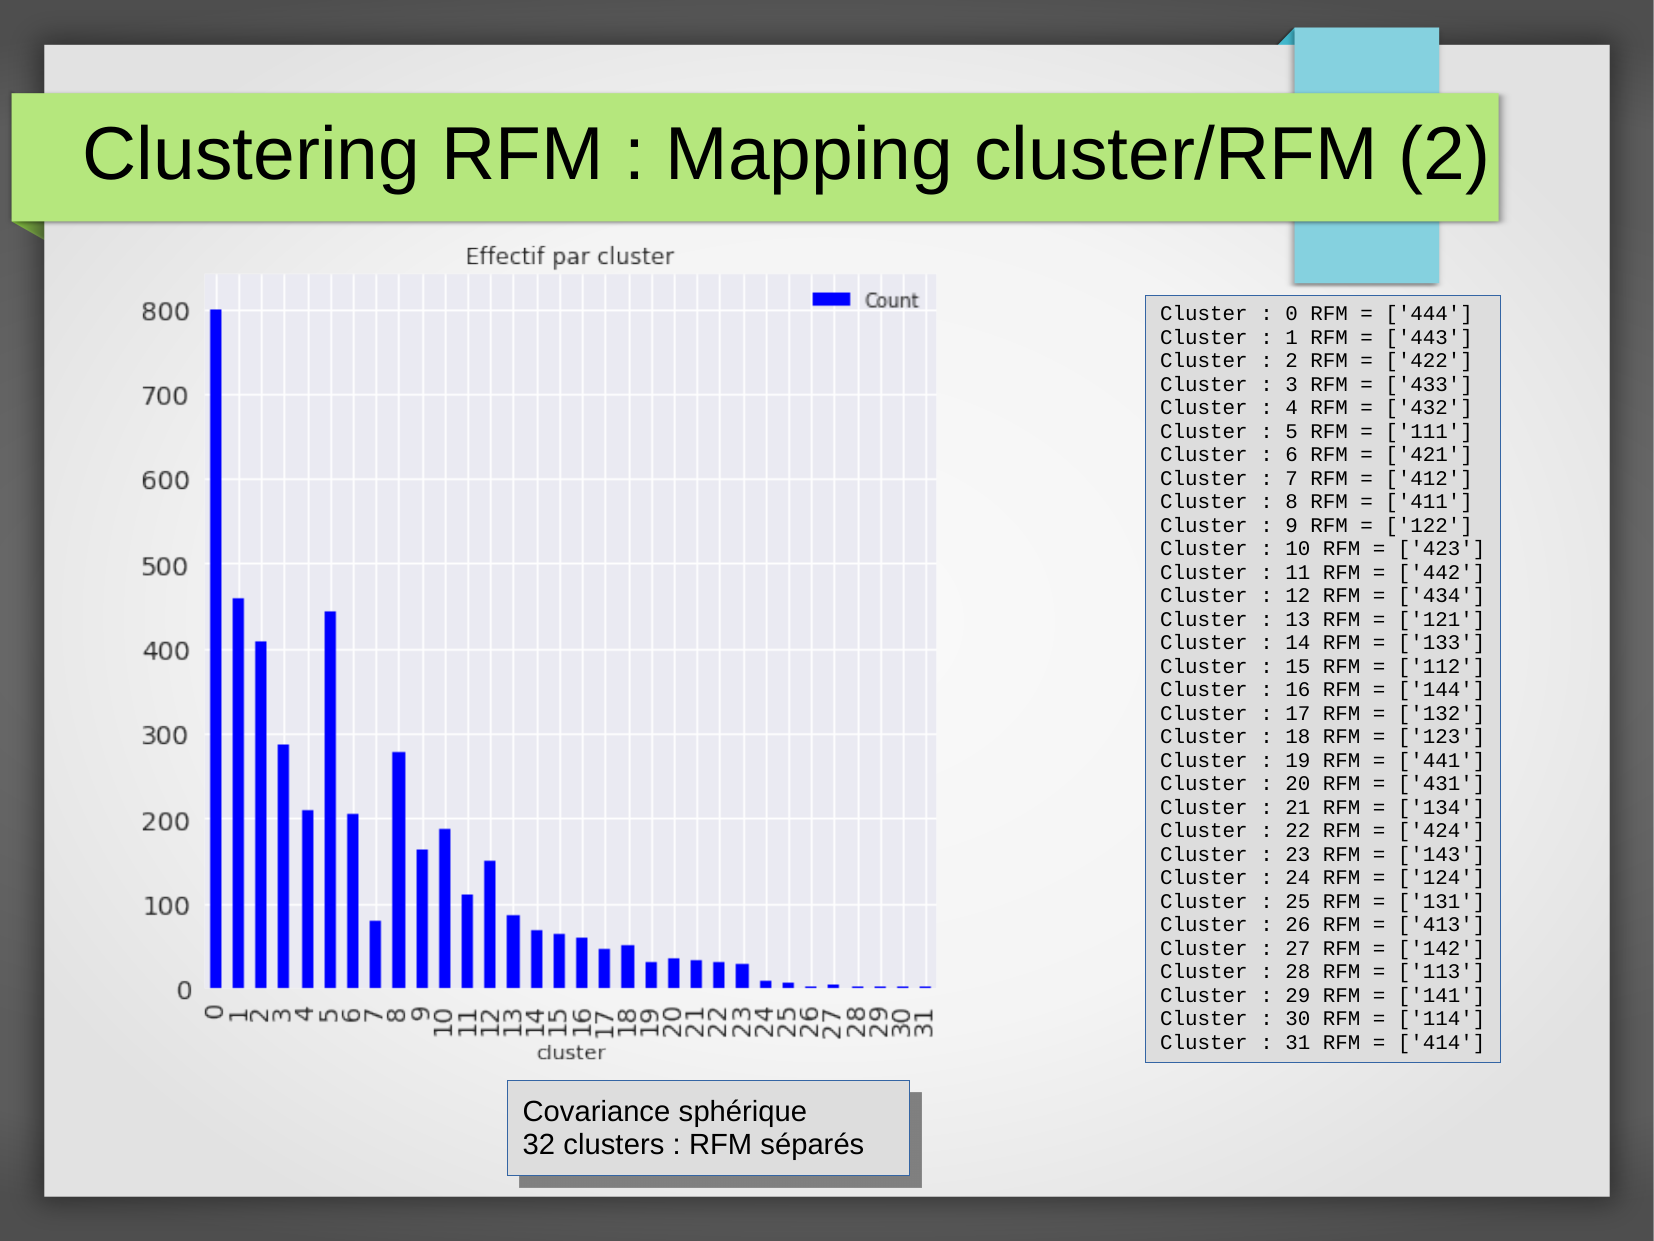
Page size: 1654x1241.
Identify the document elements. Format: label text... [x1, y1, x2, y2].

title Clustering RFM : Mapping cluster/RFM (2) [82, 69, 1512, 238]
picture [0, 0, 1654, 1241]
text_box Cluster : 0 RFM = ['444'] Cluster : 1 RFM = ['443'] Cluster : 2 RFM = ['422'] Cluster : 3 RFM = ['433'] Cluster : 4 RFM = ['432'] Cluster : 5 RFM = ['111'] Cluster : 6 RFM = ['421'] Cluster : 7 RFM = ['412'] Cluster : 8 RFM = ['411'] Cluster : 9 RFM = ['122'] Cluster : 10 RFM = ['423'] Cluster : 11 RFM = ['442'] Cluster : 12 RFM = ['434'] Cluster : 13 RFM = ['121'] Cluster : 14 RFM = ['133'] Cluster : 15 RFM = ['112'] Cluster : 16 RFM = ['144'] Cluster : 17 RFM = ['132'] Cluster : 18 RFM = ['123'] Cluster : 19 RFM = ['441'] Cluster : 20 RFM = ['431'] Cluster : 21 RFM = ['134'] Cluster : 22 RFM = ['424'] Cluster : 23 RFM = ['143'] Cluster : 24 RFM = ['124'] Cluster : 25 RFM = ['131'] Cluster : 26 RFM = ['413'] Cluster : 27 RFM = ['142'] Cluster : 28 RFM = ['113'] Cluster : 29 RFM = ['141'] Cluster : 30 RFM = ['114'] Cluster : 31 RFM = ['414'] [1145, 295, 1501, 1063]
text_box Covariance sphérique 32 clusters : RFM séparés [507, 1080, 910, 1176]
